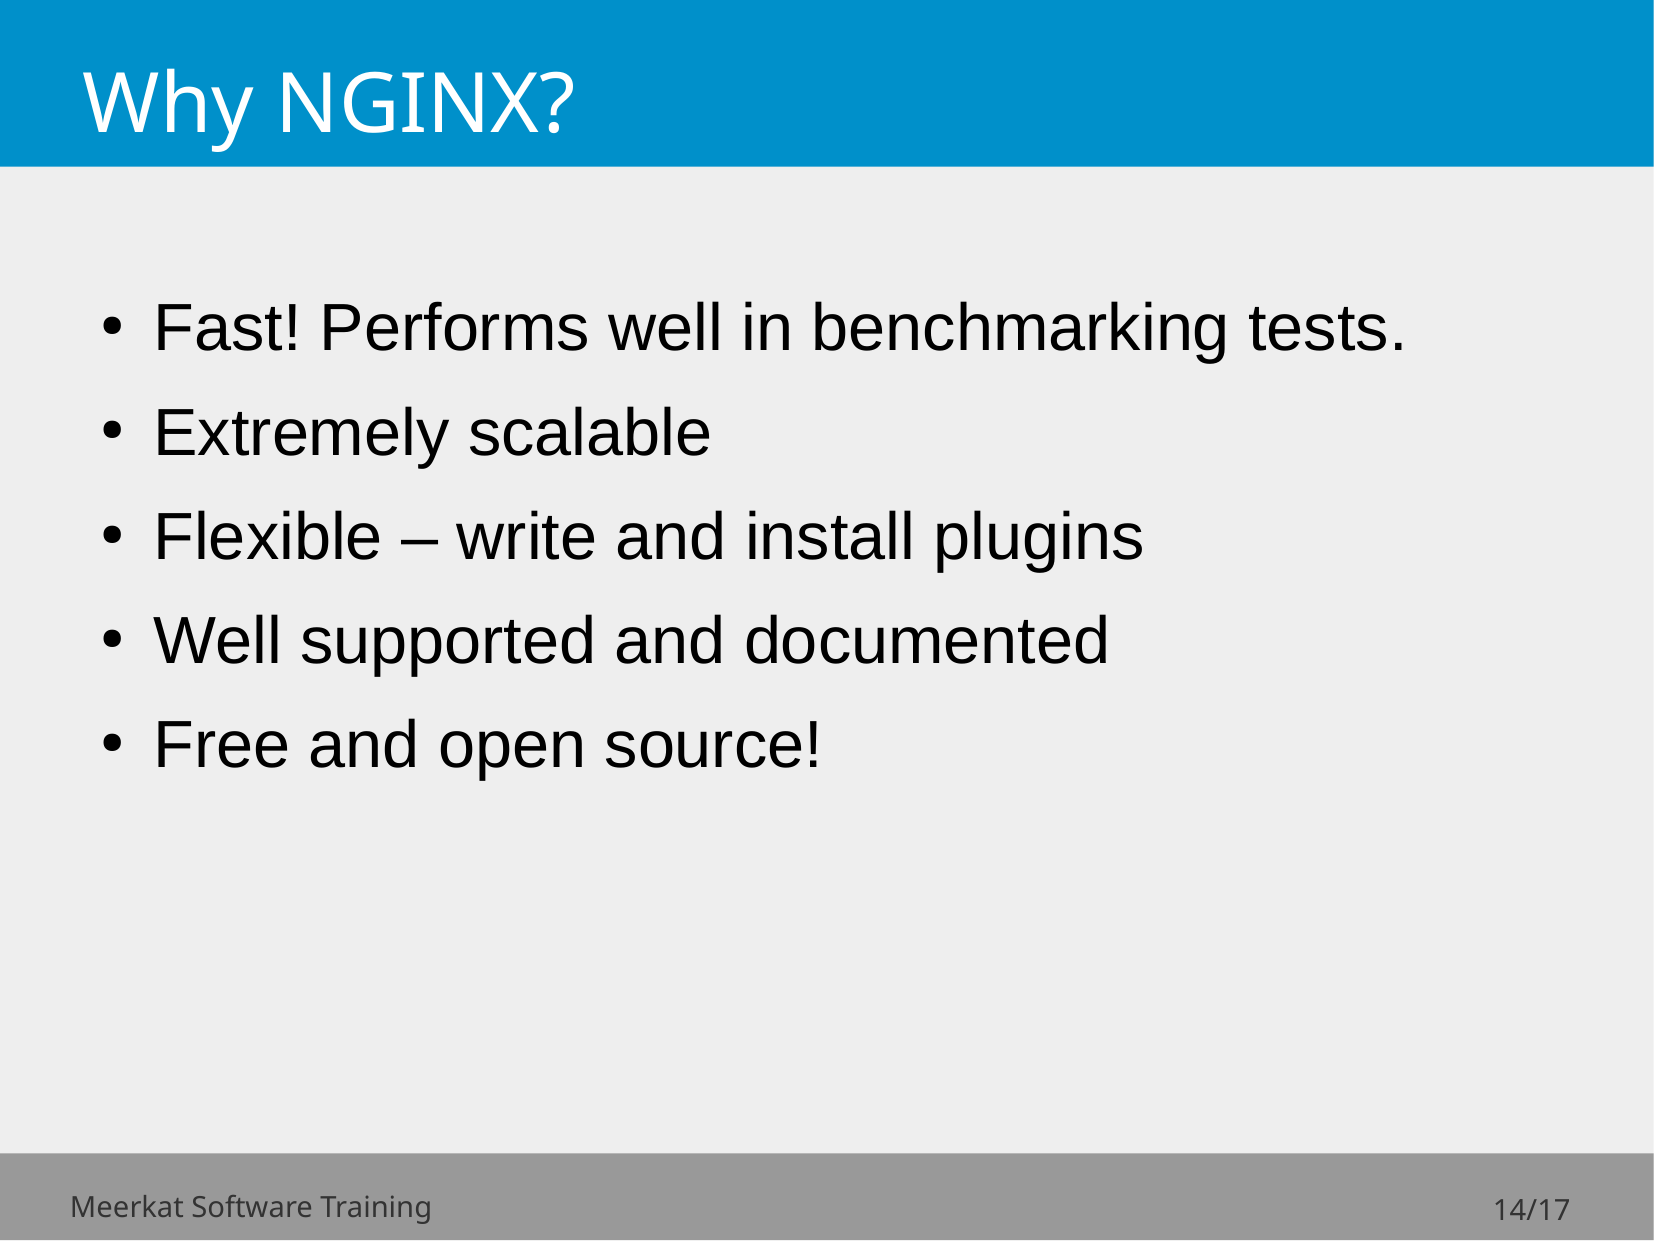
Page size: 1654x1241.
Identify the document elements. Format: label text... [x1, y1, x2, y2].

list Fast! Performs well in benchmarking tests. Extremely scalable Flexible – write and install plugins Well supported and documented Free and open source! [82, 290, 1571, 1010]
title Why NGINX? [82, 0, 1571, 204]
